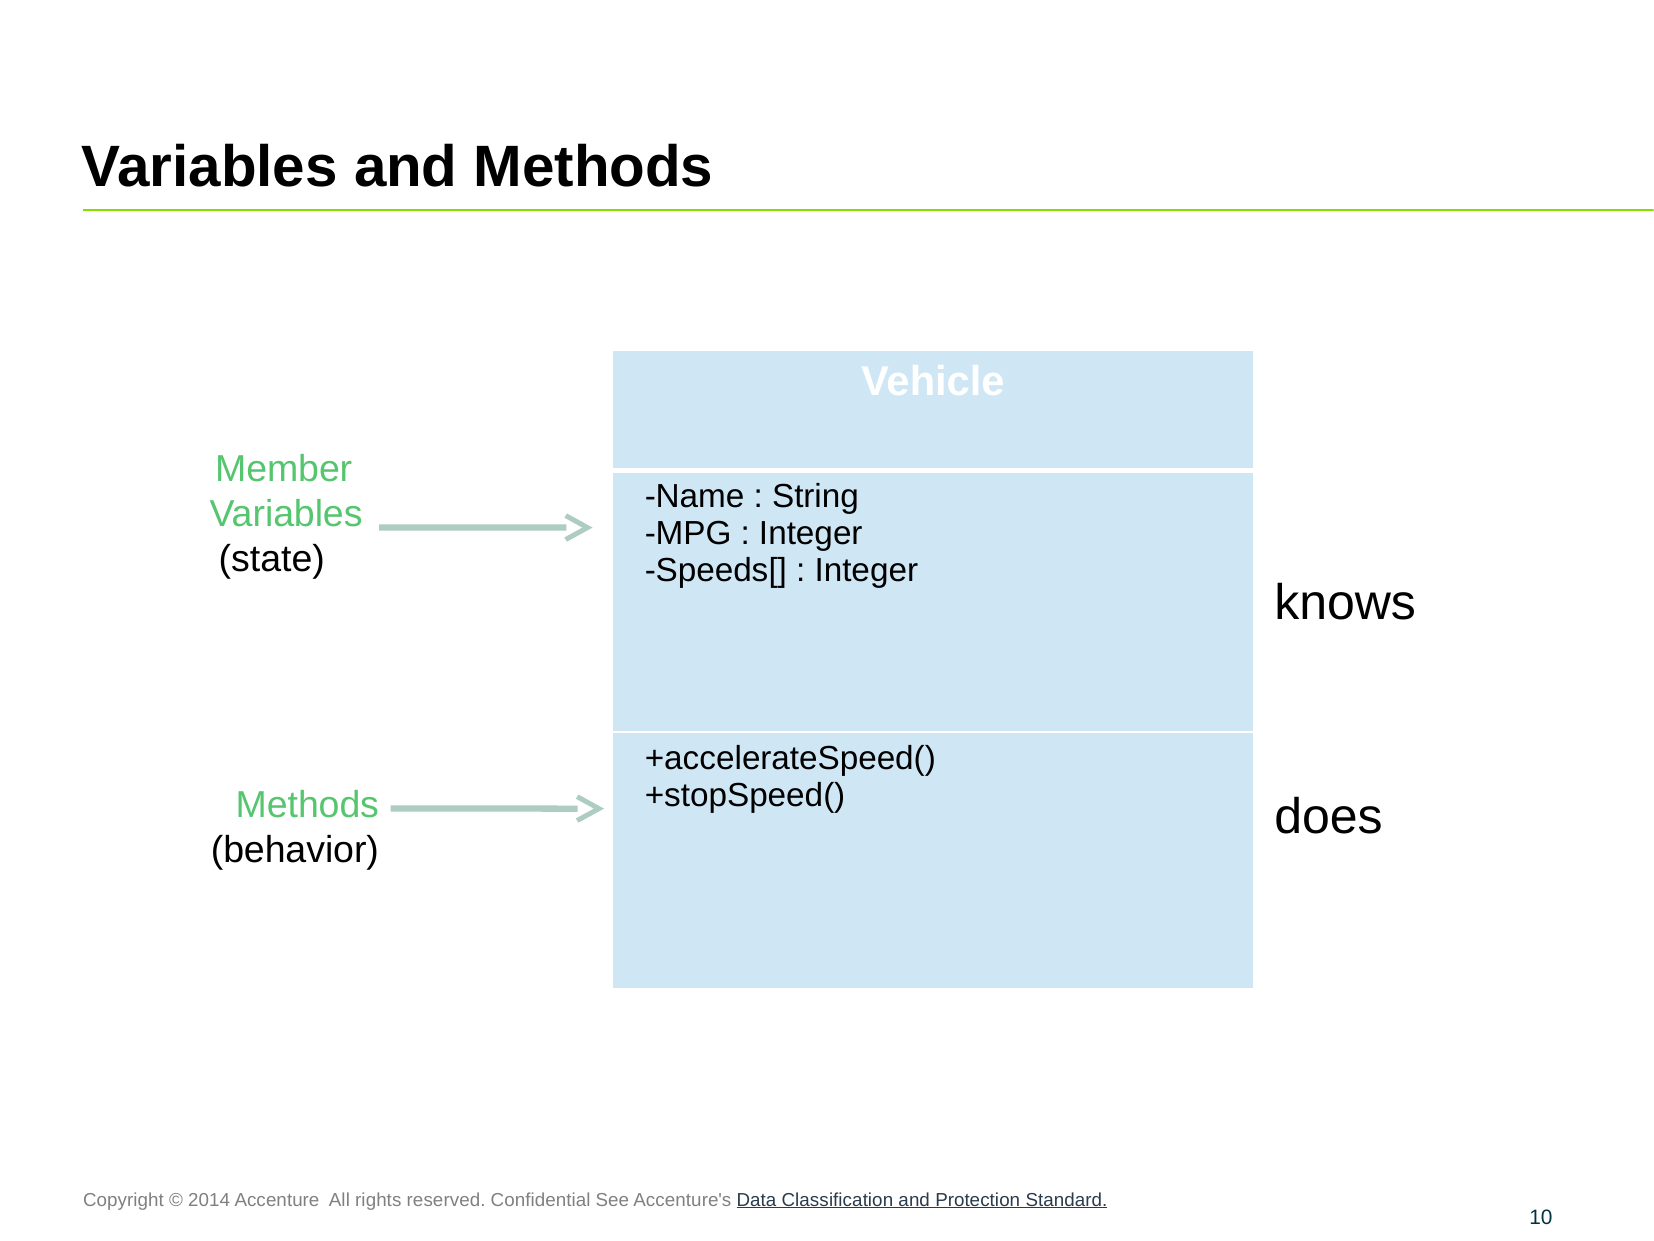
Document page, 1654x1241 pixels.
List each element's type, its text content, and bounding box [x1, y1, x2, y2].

table_cell -Name : String -MPG : Integer -Speeds[] : Integer [613, 473, 1253, 731]
table_header Vehicle [613, 351, 1253, 468]
text_box knows [1274, 532, 1550, 630]
text_box does [1274, 746, 1550, 844]
text_box 10 [1529, 1182, 1645, 1229]
text_box Member Variables (state) [181, 447, 363, 579]
text_box Methods (behavior) [192, 759, 380, 870]
table_cell +accelerateSpeed() +stopSpeed() [613, 733, 1253, 988]
title Variables and Methods [81, 56, 1654, 199]
